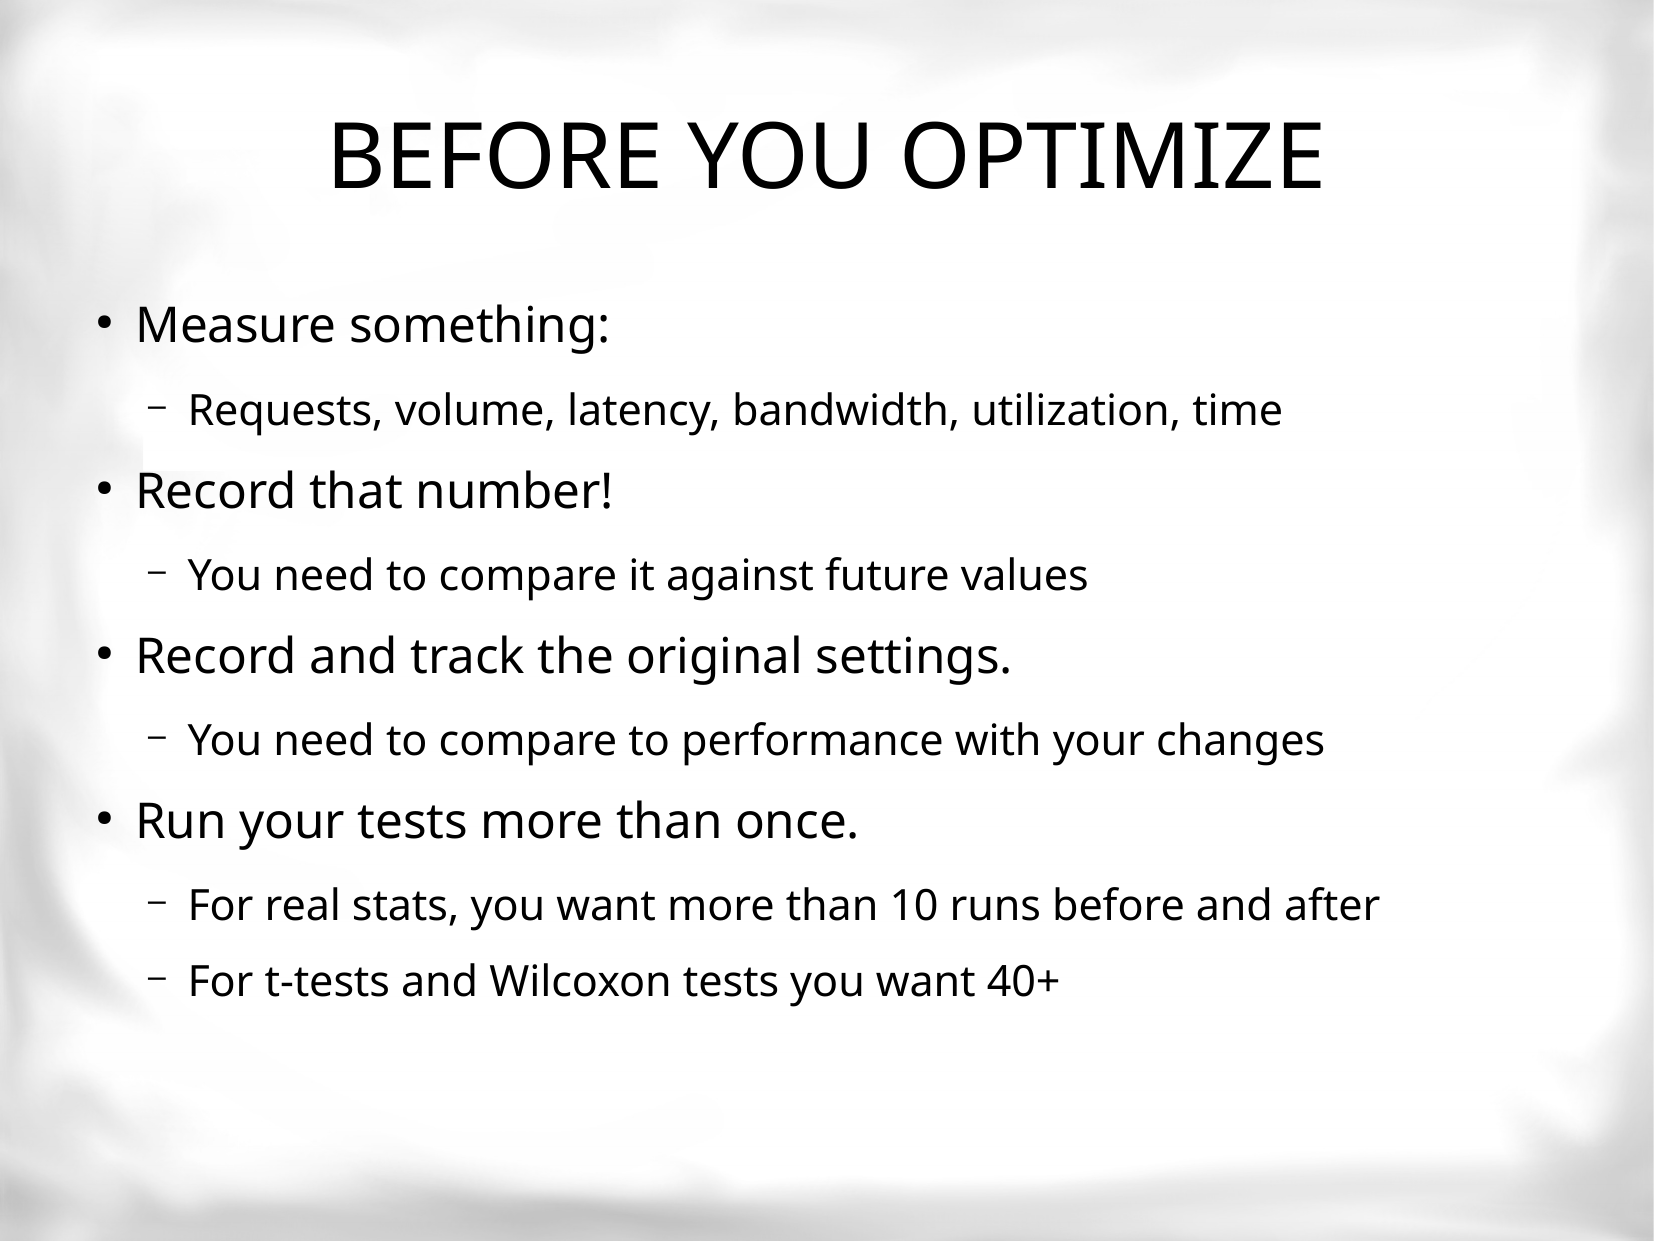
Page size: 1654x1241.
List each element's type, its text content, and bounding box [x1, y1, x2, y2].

list Measure something: Requests, volume, latency, bandwidth, utilization, time Record that number! You need to compare it against future values Record and track the original settings. You need to compare to performance with your changes Run your tests more than once. For real stats, you want more than 10 runs before and after For t-tests and Wilcoxon tests you want 40+ [82, 290, 1571, 1010]
title BEFORE YOU OPTIMIZE [82, 49, 1571, 257]
picture [0, 0, 1654, 1241]
